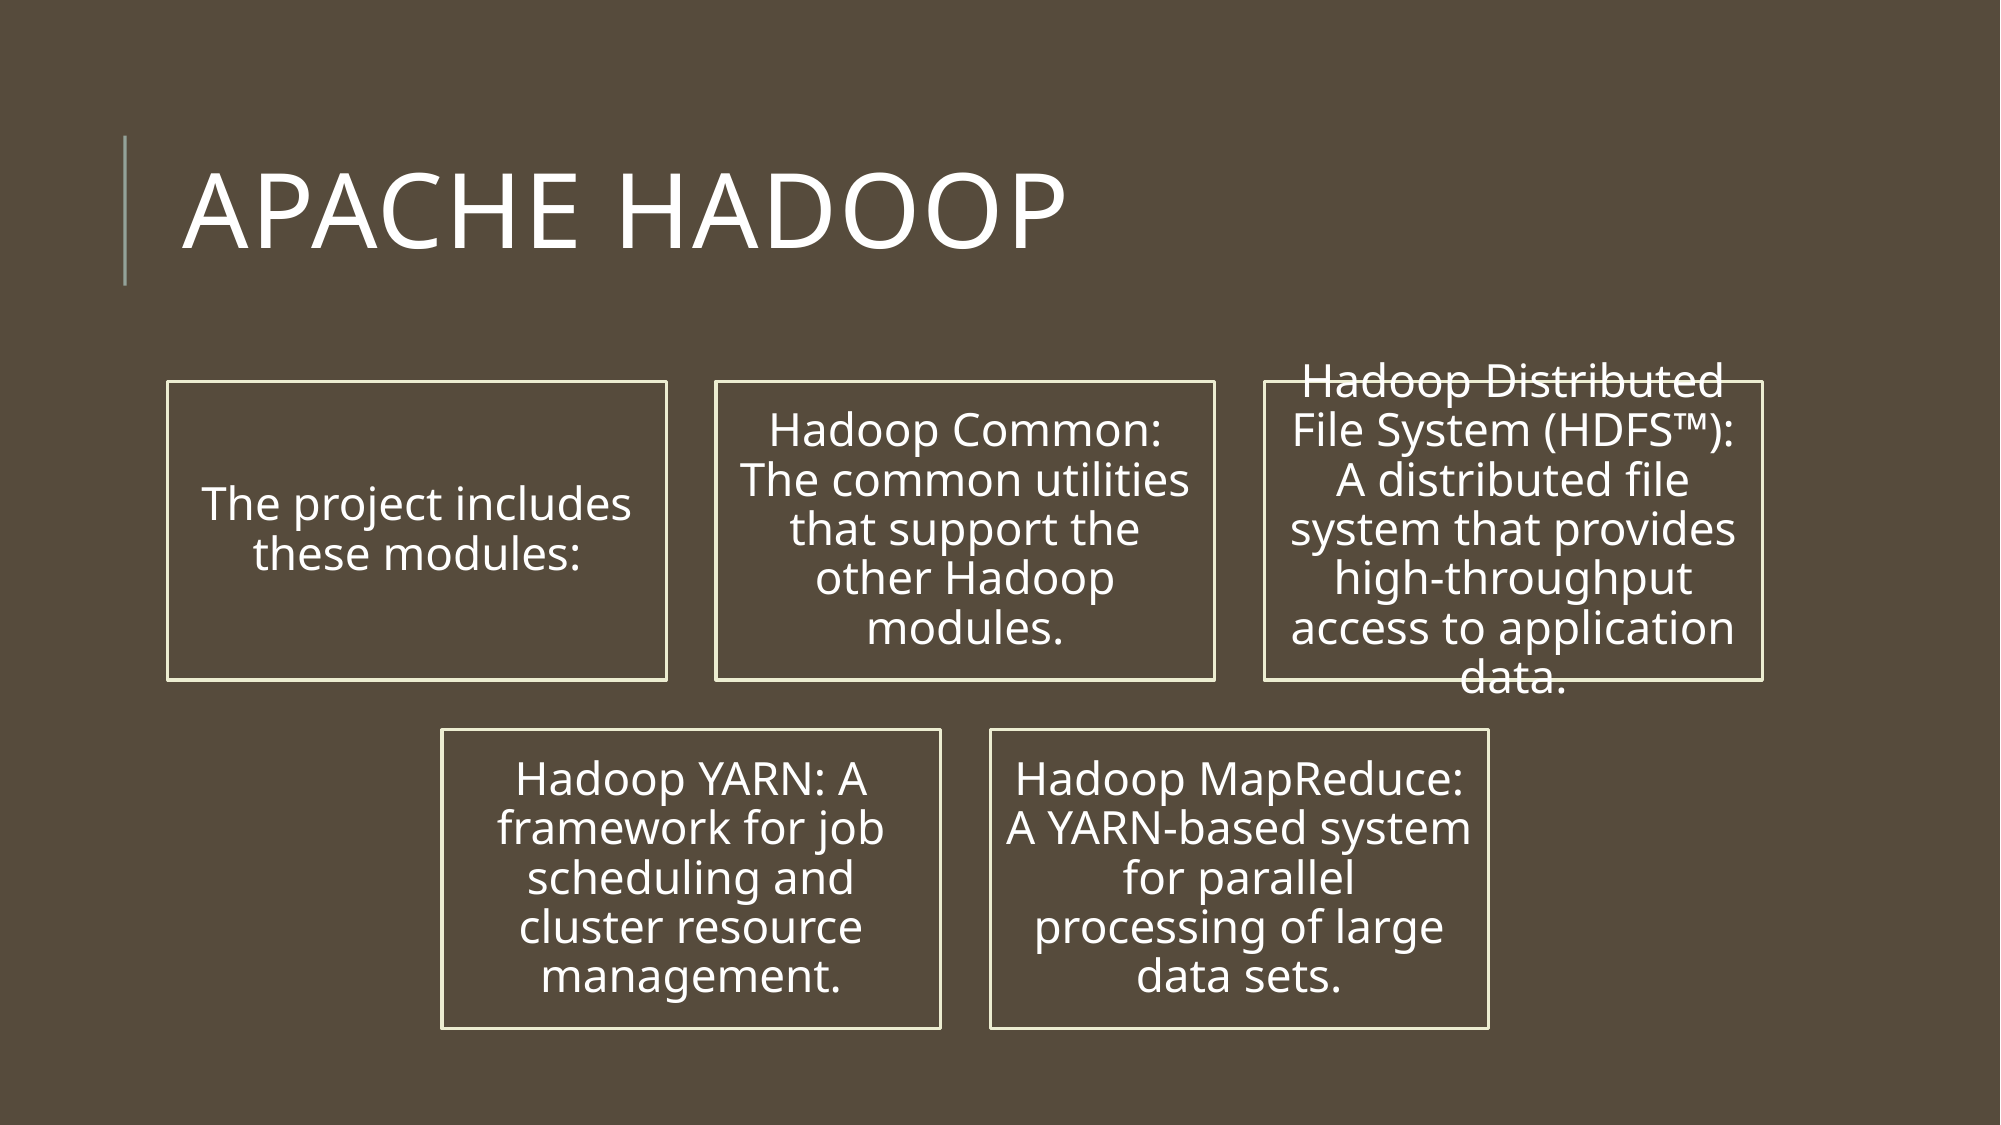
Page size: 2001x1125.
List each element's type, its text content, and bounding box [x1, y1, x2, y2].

text_box Hadoop Distributed File System (HDFS™): A distributed file system that provides high-throughput access to application data. [1264, 381, 1763, 681]
text_box Hadoop MapReduce: A YARN-based system for parallel processing of large data sets. [990, 729, 1489, 1029]
text_box Hadoop Common: The common utilities that support the other Hadoop modules. [716, 381, 1215, 681]
text_box Hadoop YARN: A framework for job scheduling and cluster resource management. [441, 729, 941, 1029]
title Apache Hadoop [168, 96, 1763, 342]
text_box The project includes these modules: [167, 381, 667, 681]
